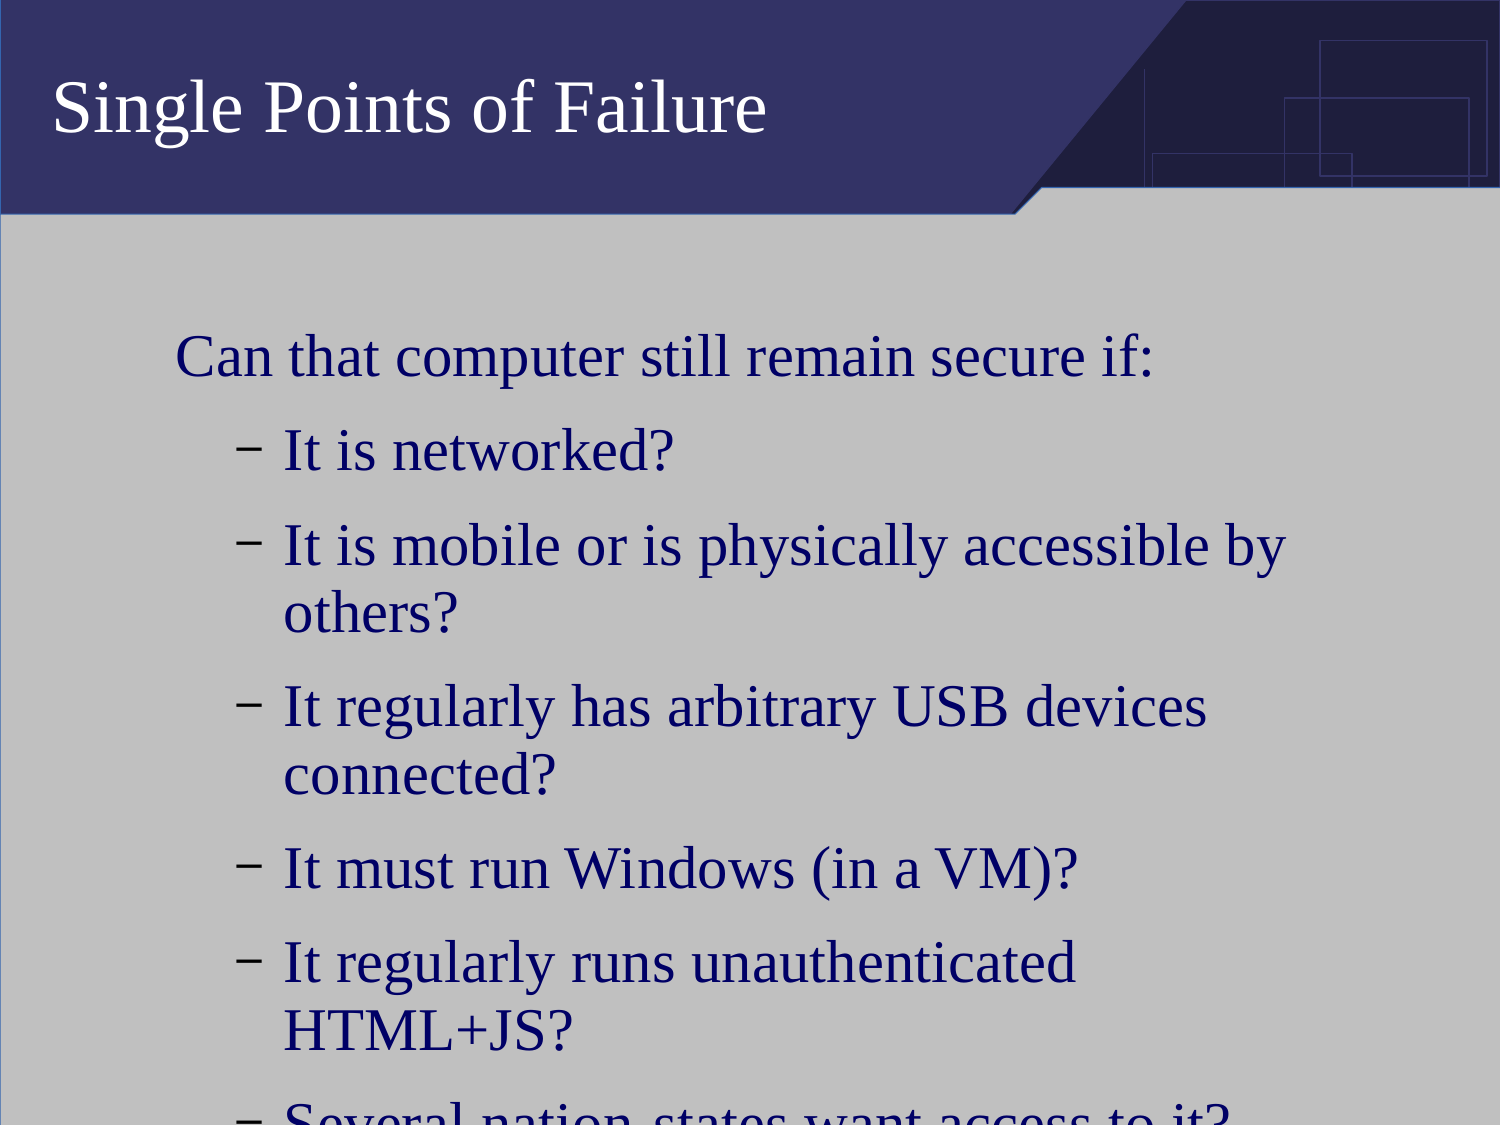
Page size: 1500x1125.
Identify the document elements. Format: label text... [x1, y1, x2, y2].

text_box Can that computer still remain secure if: It is networked? It is mobile or is physically accessible by others? It regularly has arbitrary USB devices connected? It must run Windows (in a VM)? It regularly runs unauthenticated HTML+JS? Several nation-states want access to it? [90, 314, 1366, 1125]
text_box Single Points of Failure [0, 57, 1276, 157]
